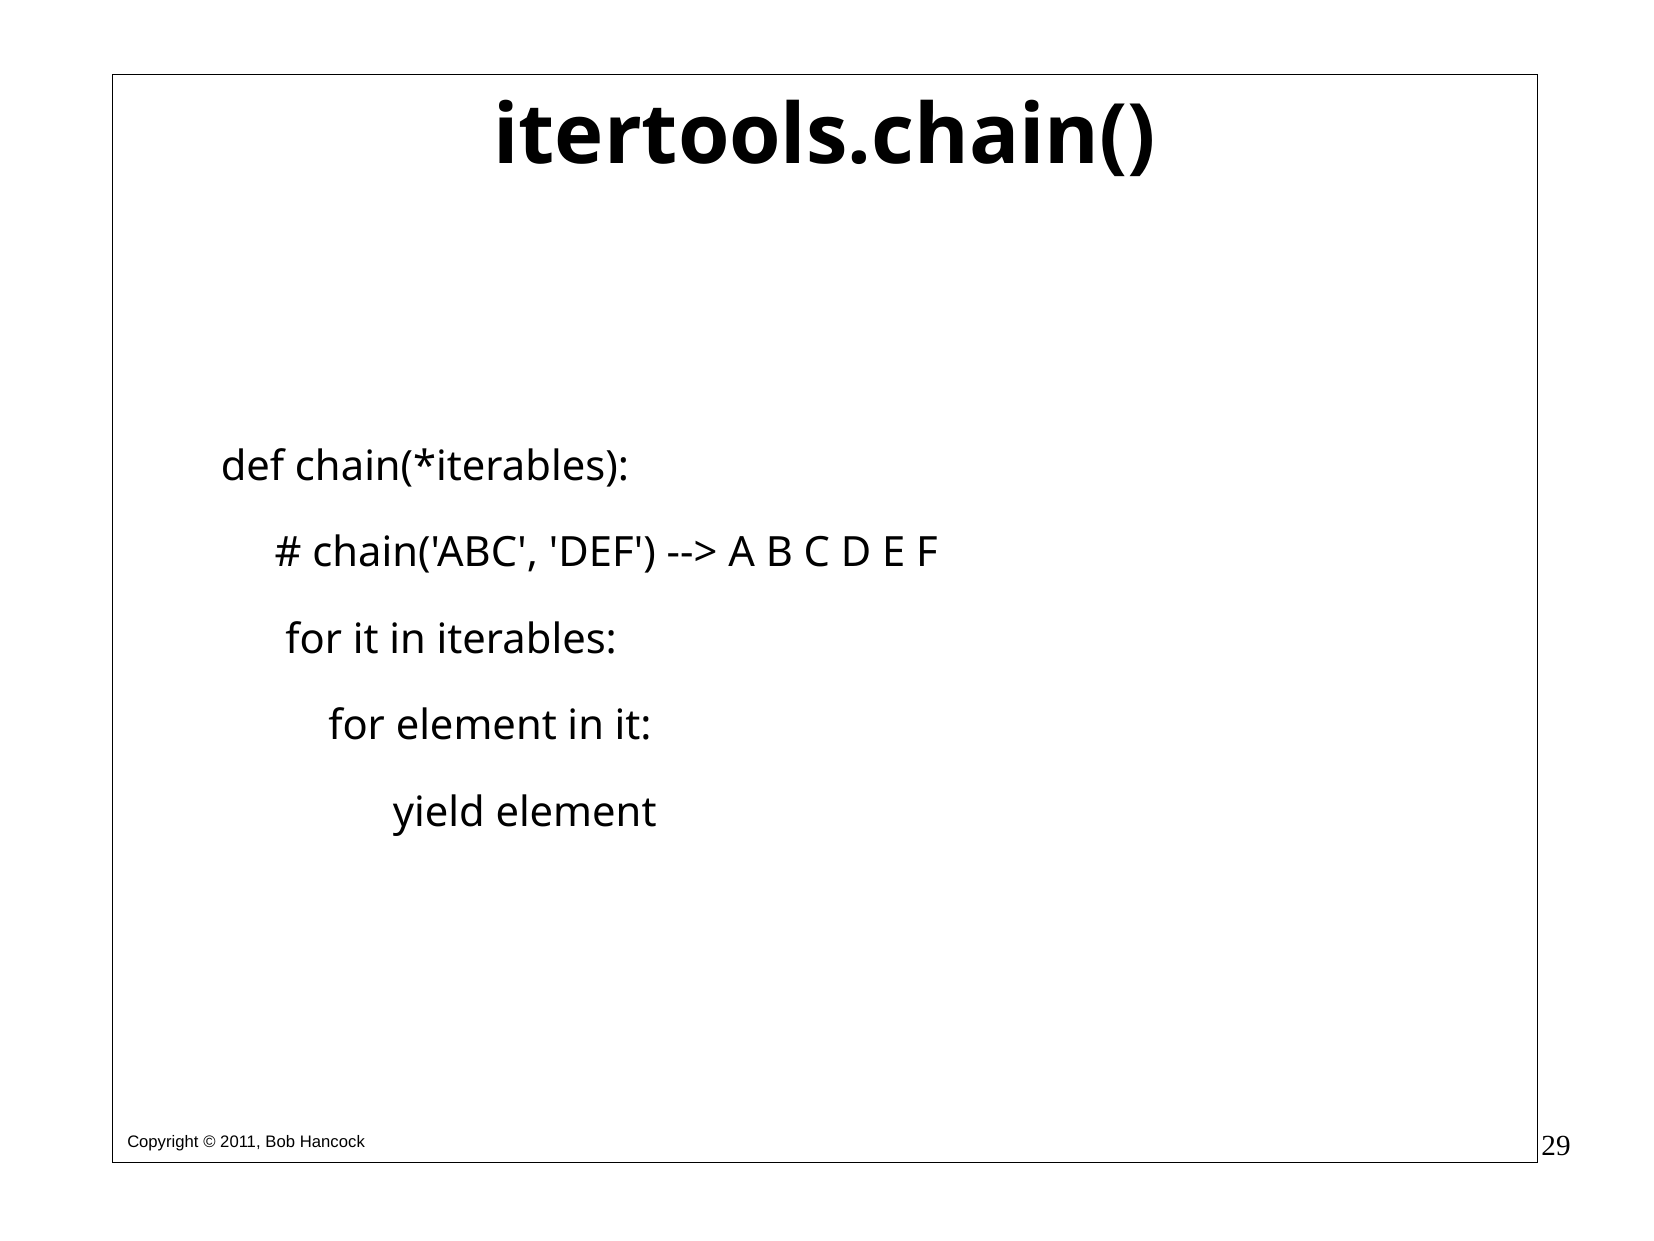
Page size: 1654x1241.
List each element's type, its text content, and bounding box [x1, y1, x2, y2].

list def chain(*iterables): # chain('ABC', 'DEF') --> A B C D E F for it in iterables: for element in it: yield element [150, 262, 1501, 1126]
text_box Copyright © 2011, Bob Hancock [112, 1125, 381, 1159]
title itertools.chain() [112, 75, 1538, 188]
